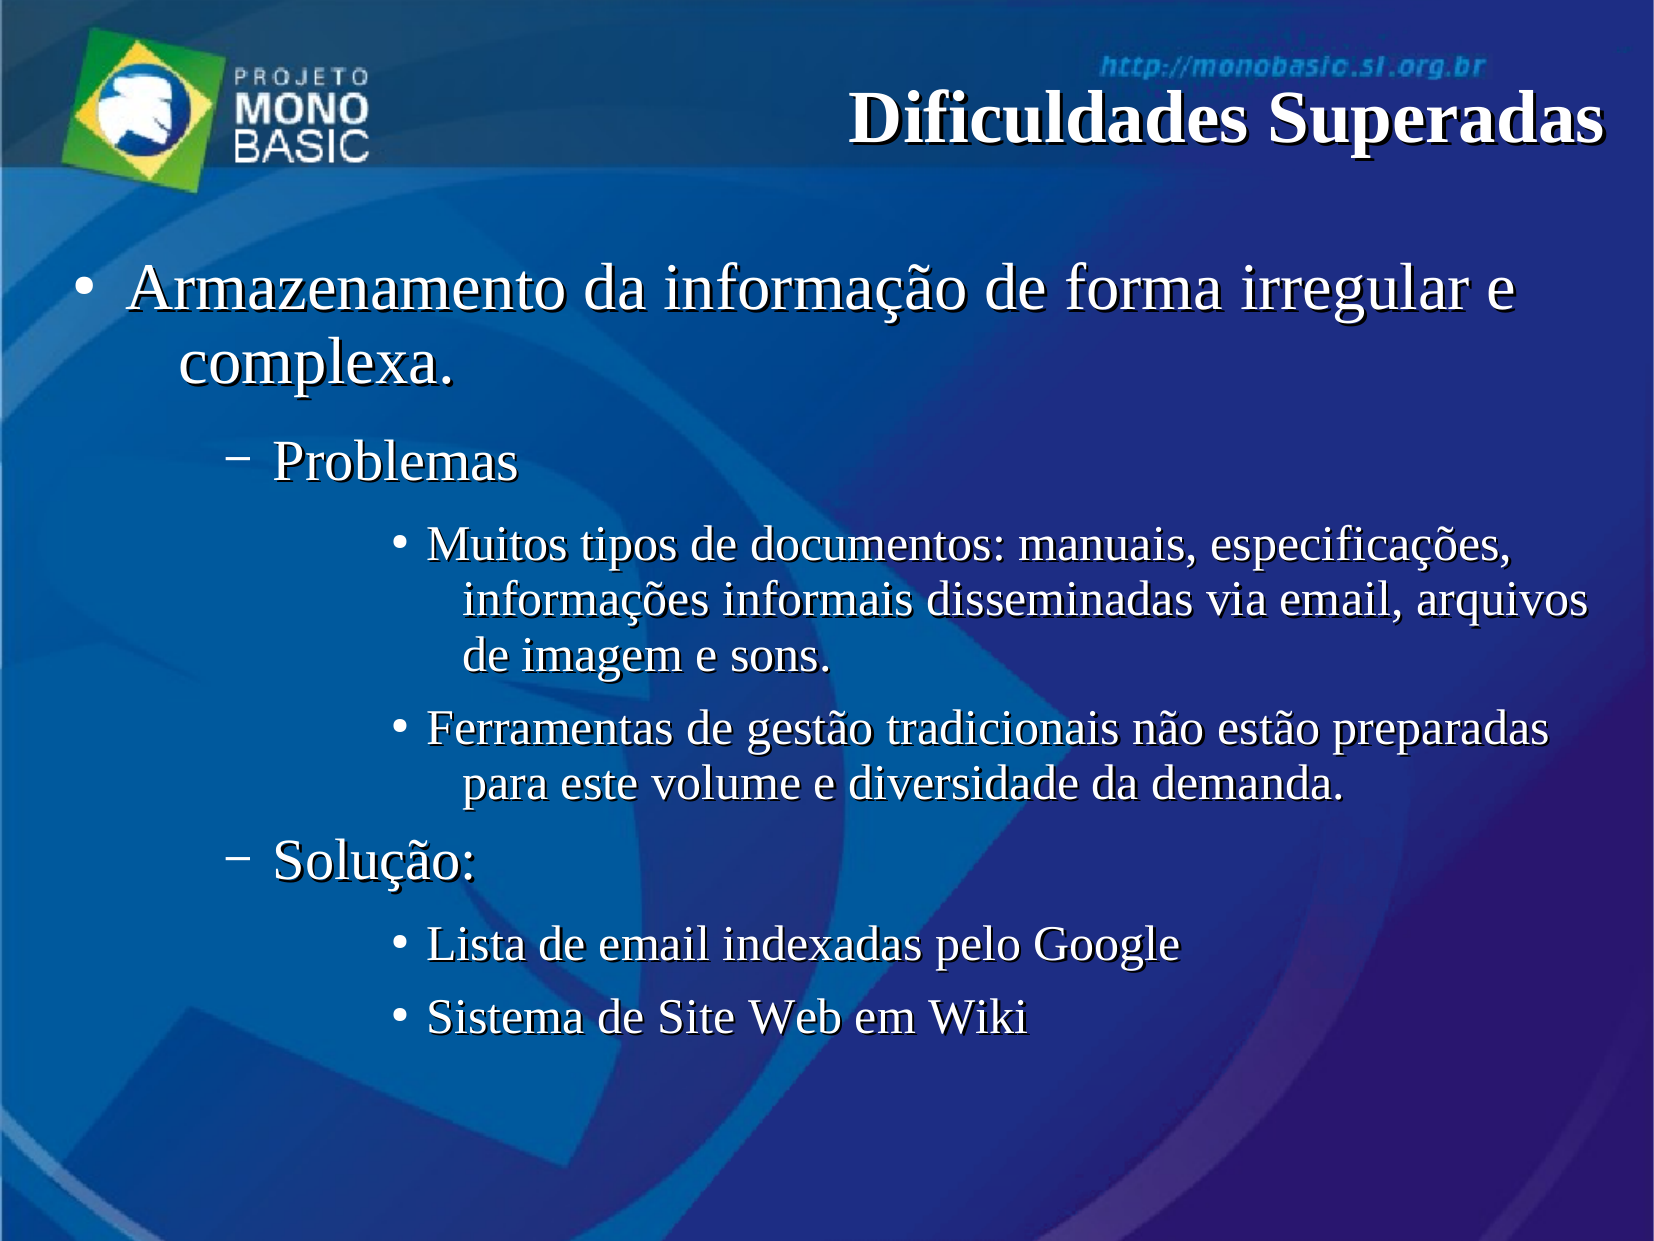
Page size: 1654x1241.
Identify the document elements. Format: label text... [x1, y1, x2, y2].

title Dificuldades Superadas [222, 43, 1606, 191]
list Armazenamento da informação de forma irregular e complexa. Problemas Muitos tipos de documentos: manuais, especificações, informações informais disseminadas via email, arquivos de imagem e sons. Ferramentas de gestão tradicionais não estão preparadas para este volume e diversidade da demanda. Solução: Lista de email indexadas pelo Google Sistema de Site Web em Wiki [36, 250, 1591, 1107]
picture [0, 0, 1654, 1241]
